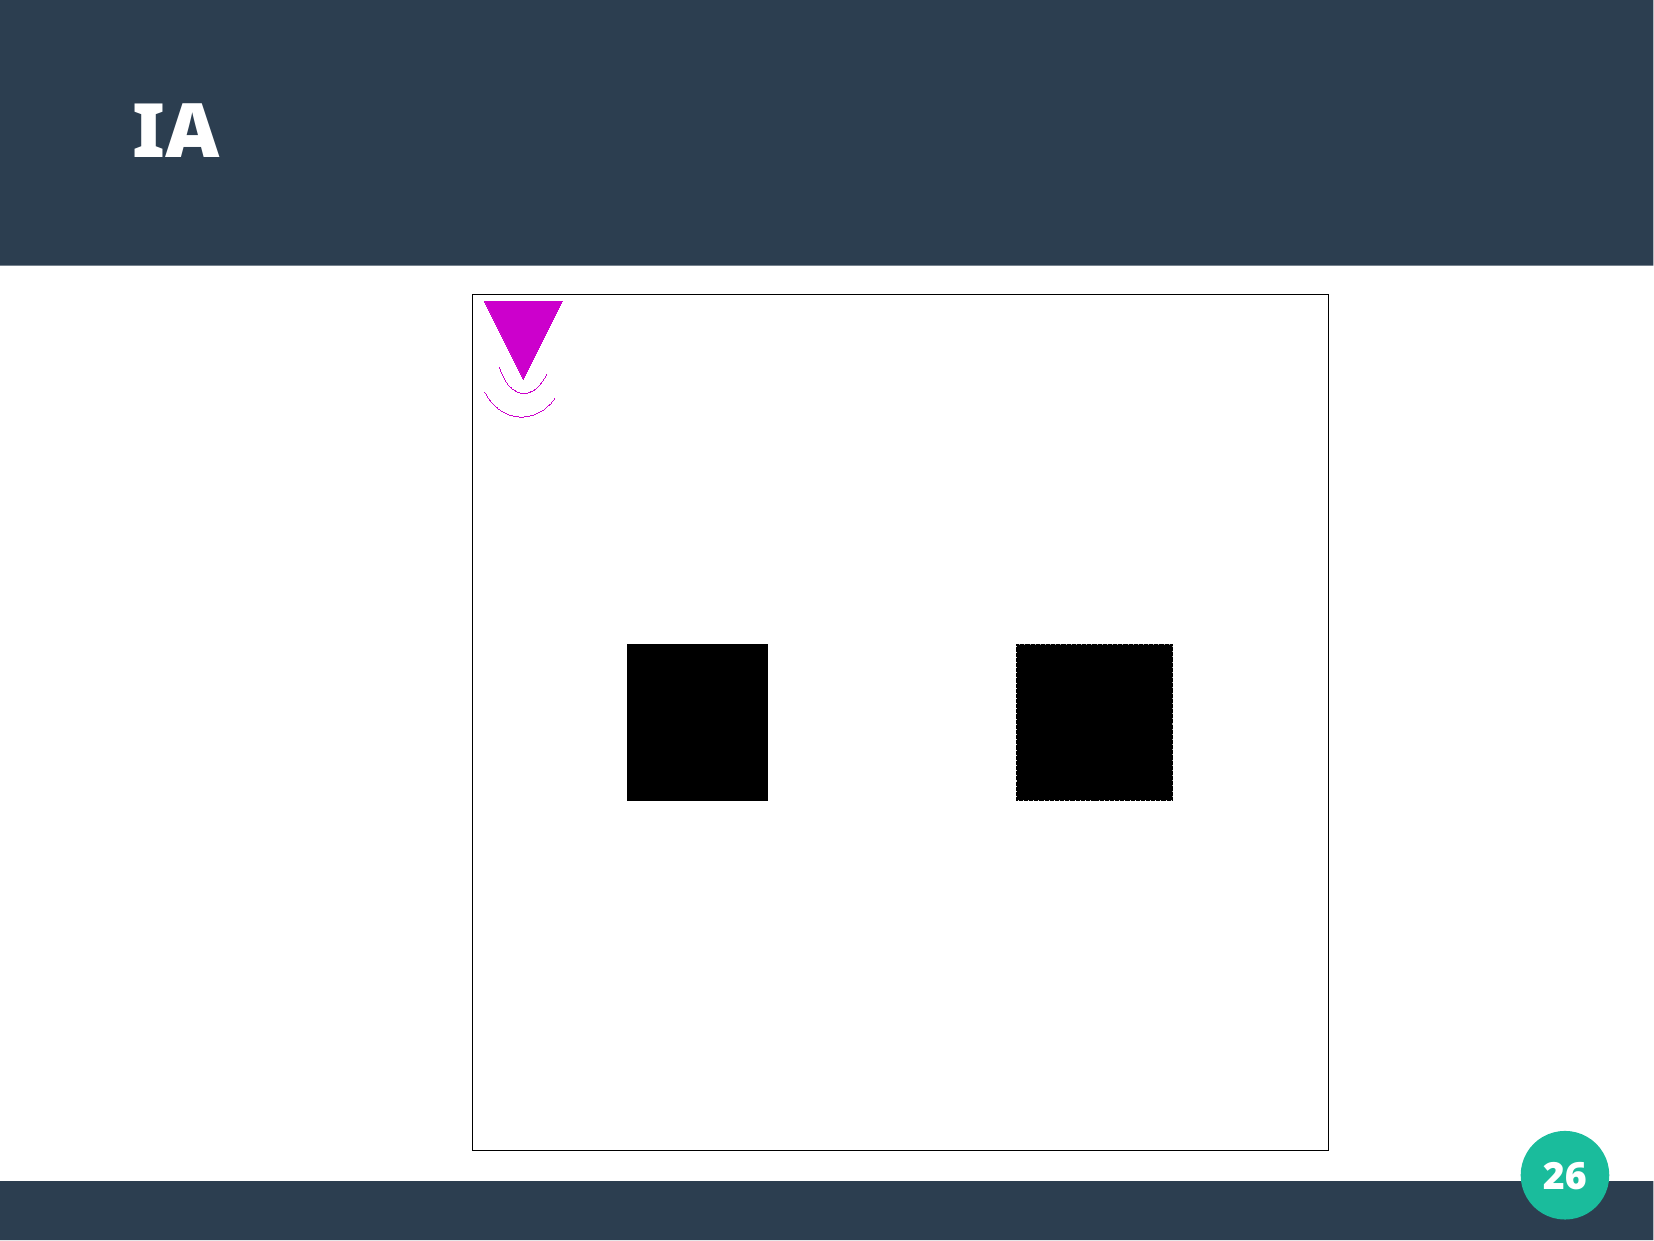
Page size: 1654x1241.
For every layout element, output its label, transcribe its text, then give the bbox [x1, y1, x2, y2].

title IA [59, 49, 1595, 207]
text_box [472, 294, 1329, 1151]
